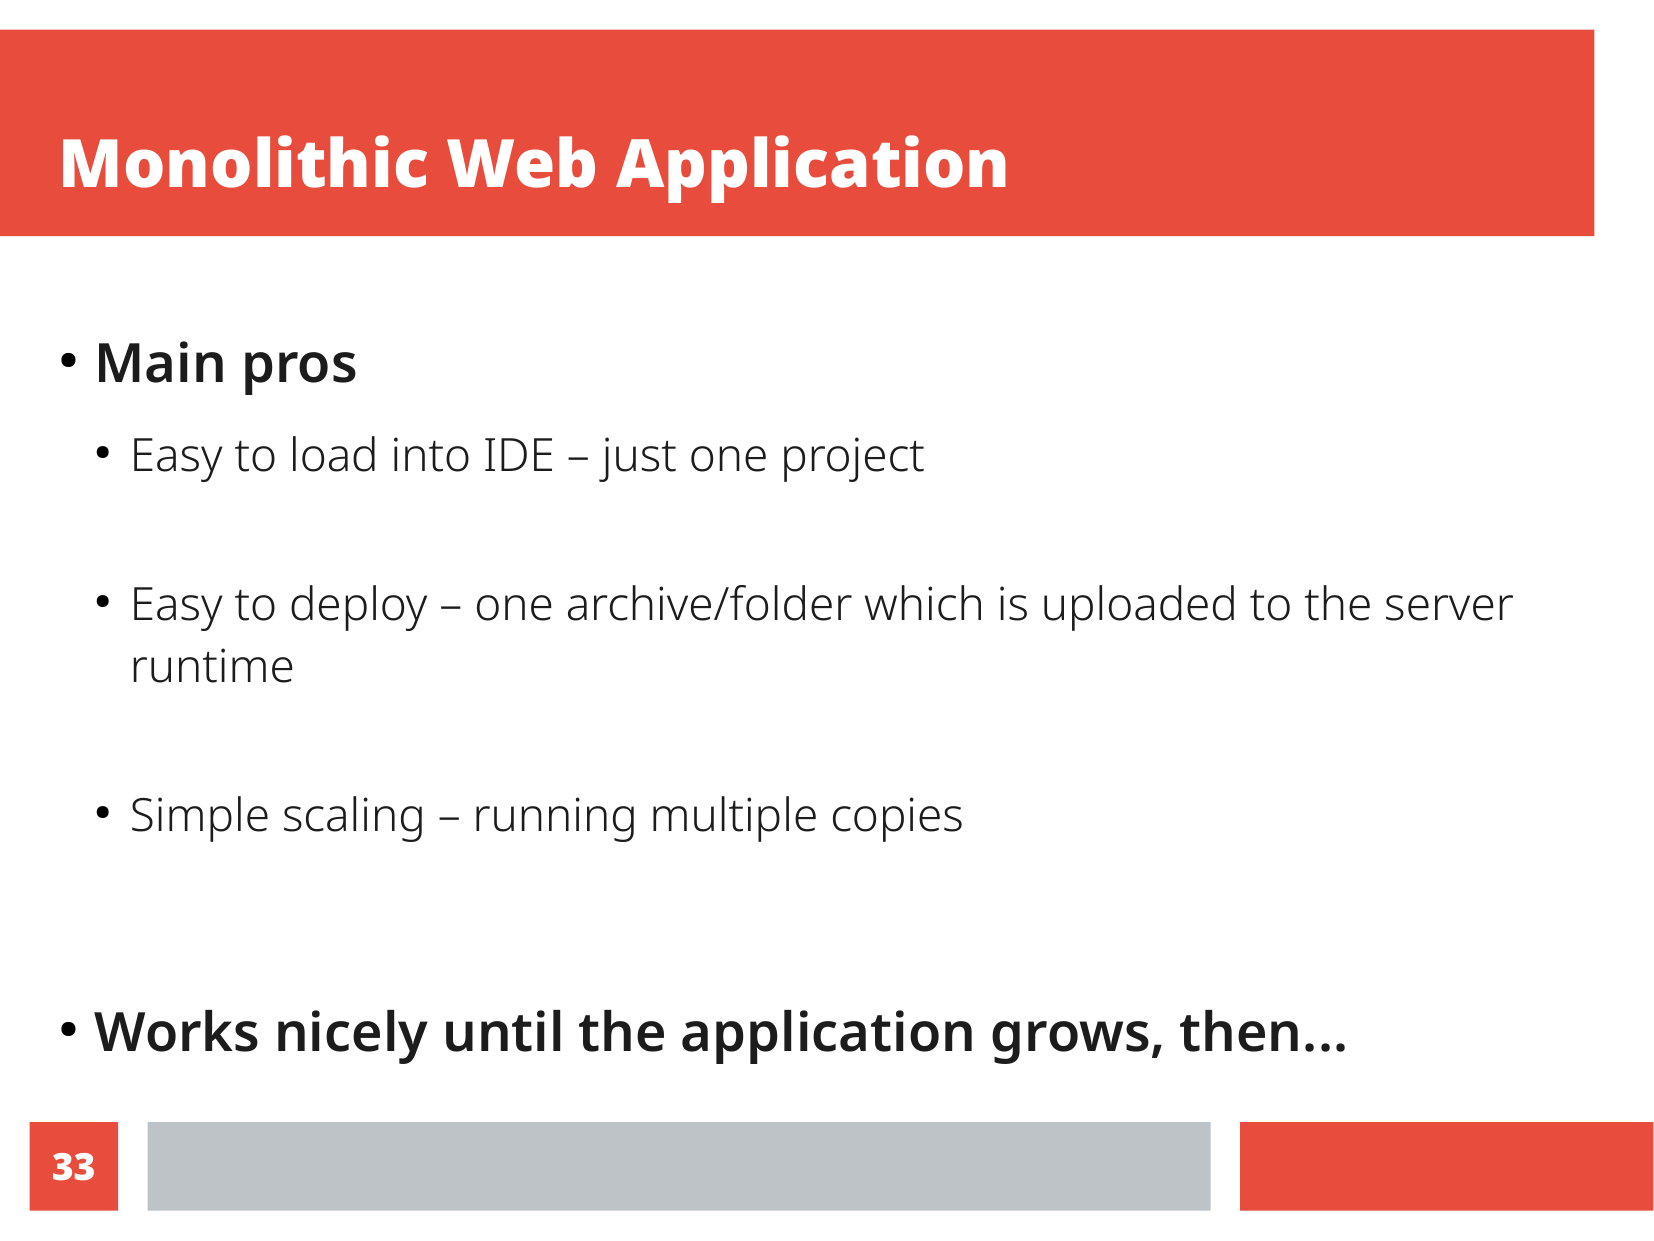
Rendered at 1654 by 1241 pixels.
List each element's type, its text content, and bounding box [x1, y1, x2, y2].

list Main pros Easy to load into IDE – just one project Easy to deploy – one archive/folder which is uploaded to the server runtime Simple scaling – running multiple copies Works nicely until the application grows, then... [59, 324, 1565, 1093]
title Monolithic Web Application [59, 59, 1595, 207]
